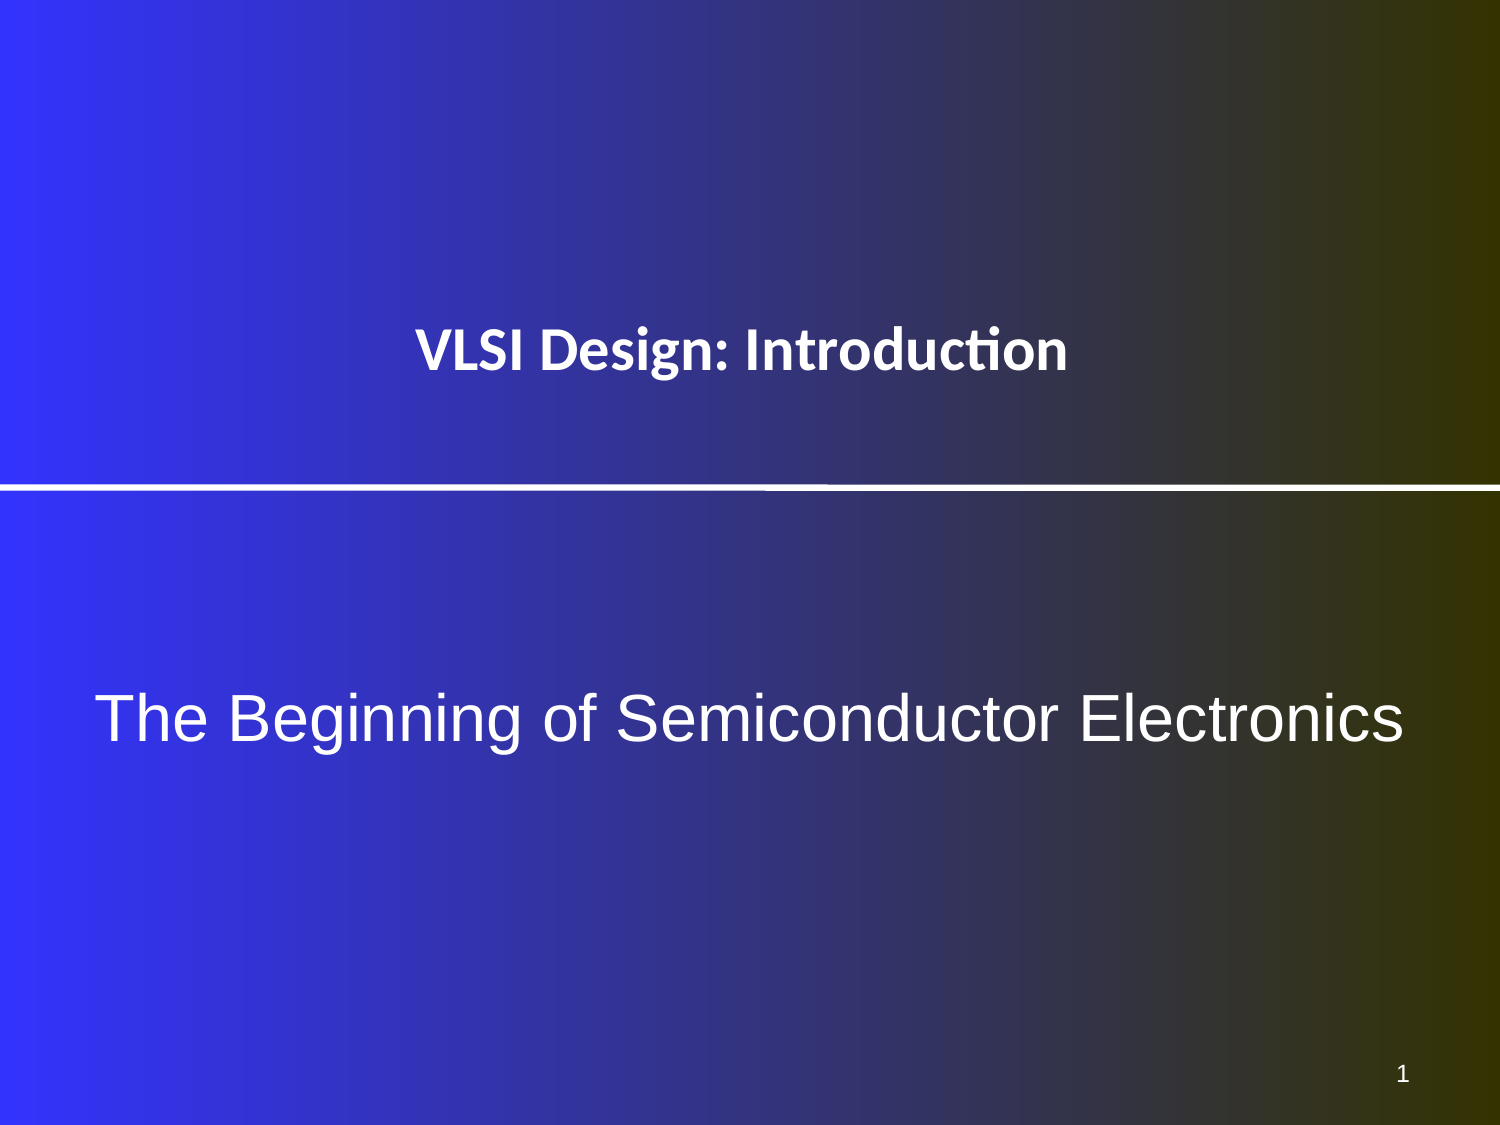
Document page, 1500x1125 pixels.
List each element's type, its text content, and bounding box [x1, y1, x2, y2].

text_box <number> [1074, 1042, 1426, 1103]
text_box The Beginning of Semiconductor Electronics [0, 577, 1500, 853]
text_box VLSI Design: Introduction [0, 170, 1500, 446]
